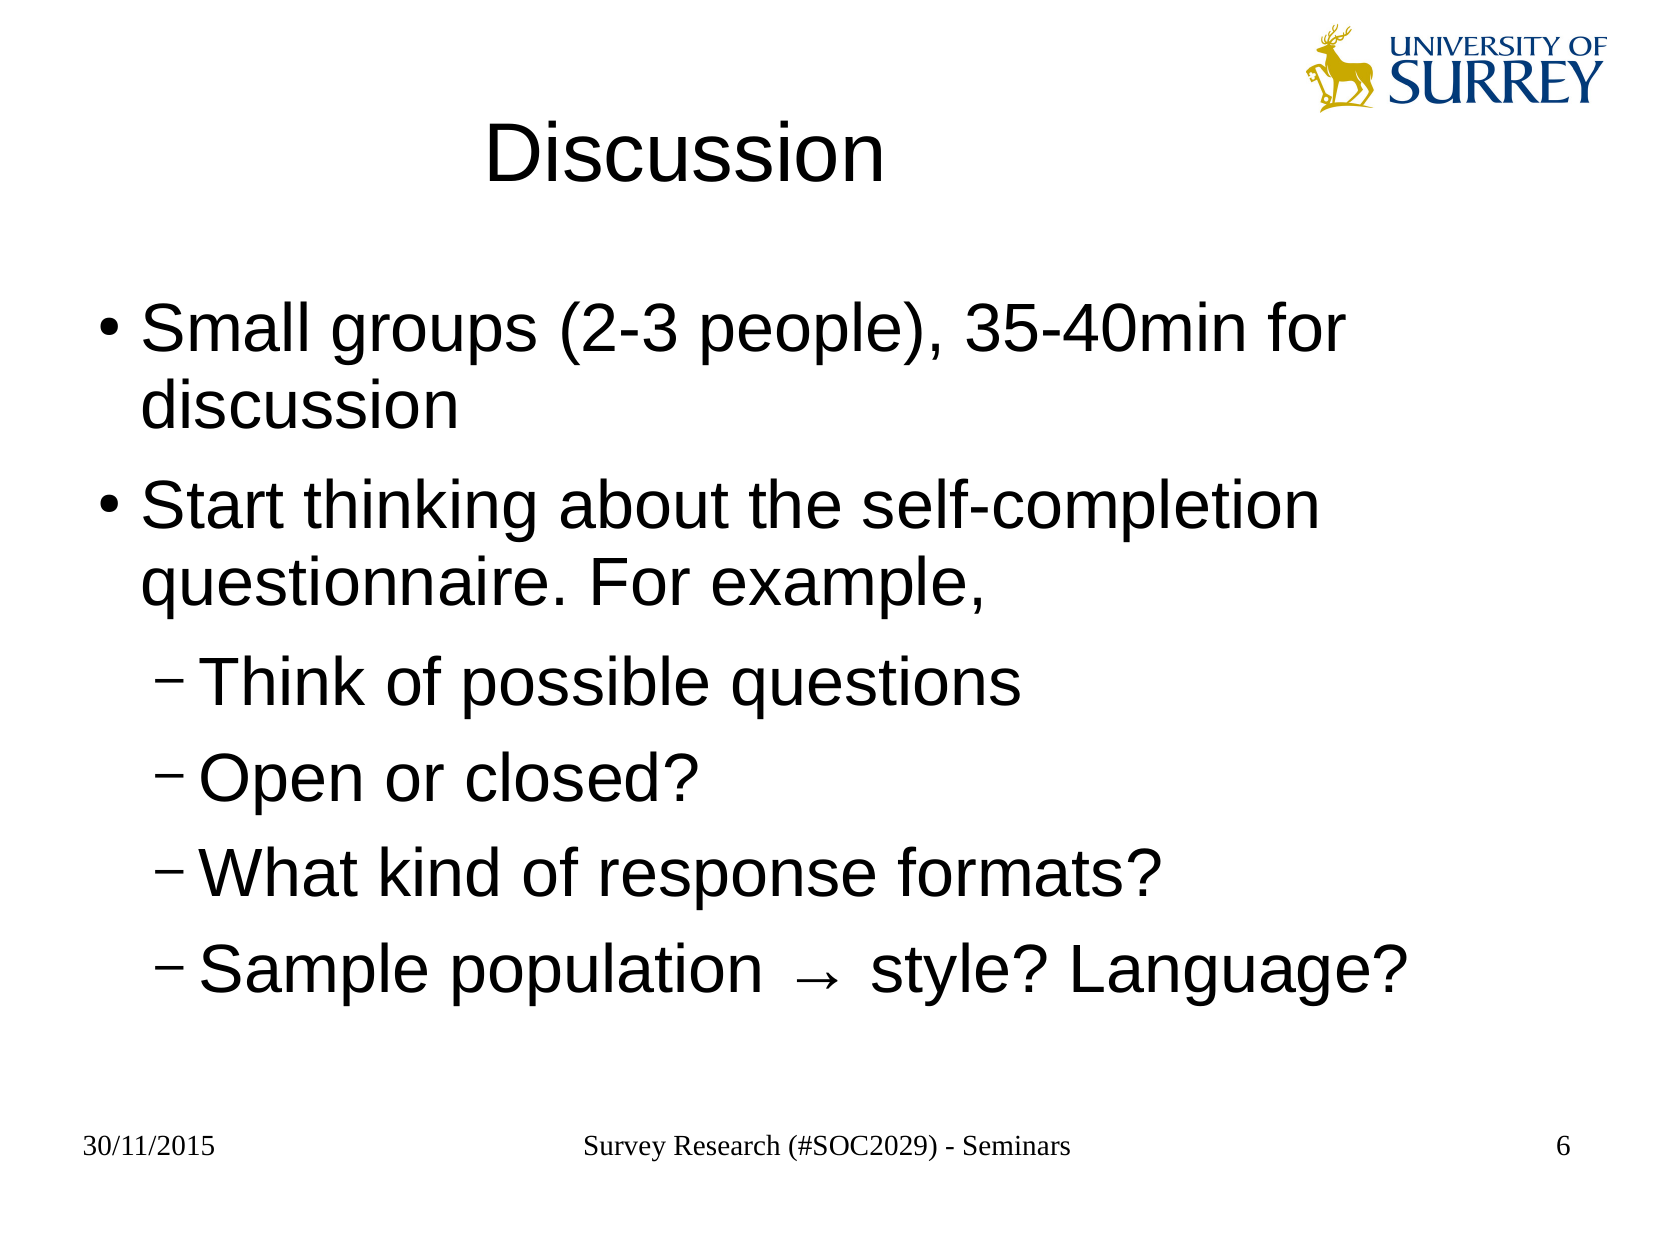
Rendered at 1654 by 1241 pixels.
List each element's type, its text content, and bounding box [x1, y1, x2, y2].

picture [1306, 23, 1607, 113]
list Small groups (2-3 people), 35-40min for discussion Start thinking about the self-completion questionnaire. For example, Think of possible questions Open or closed? What kind of response formats? Sample population → style? Language? [82, 290, 1571, 1010]
title Discussion [0, 49, 1430, 257]
